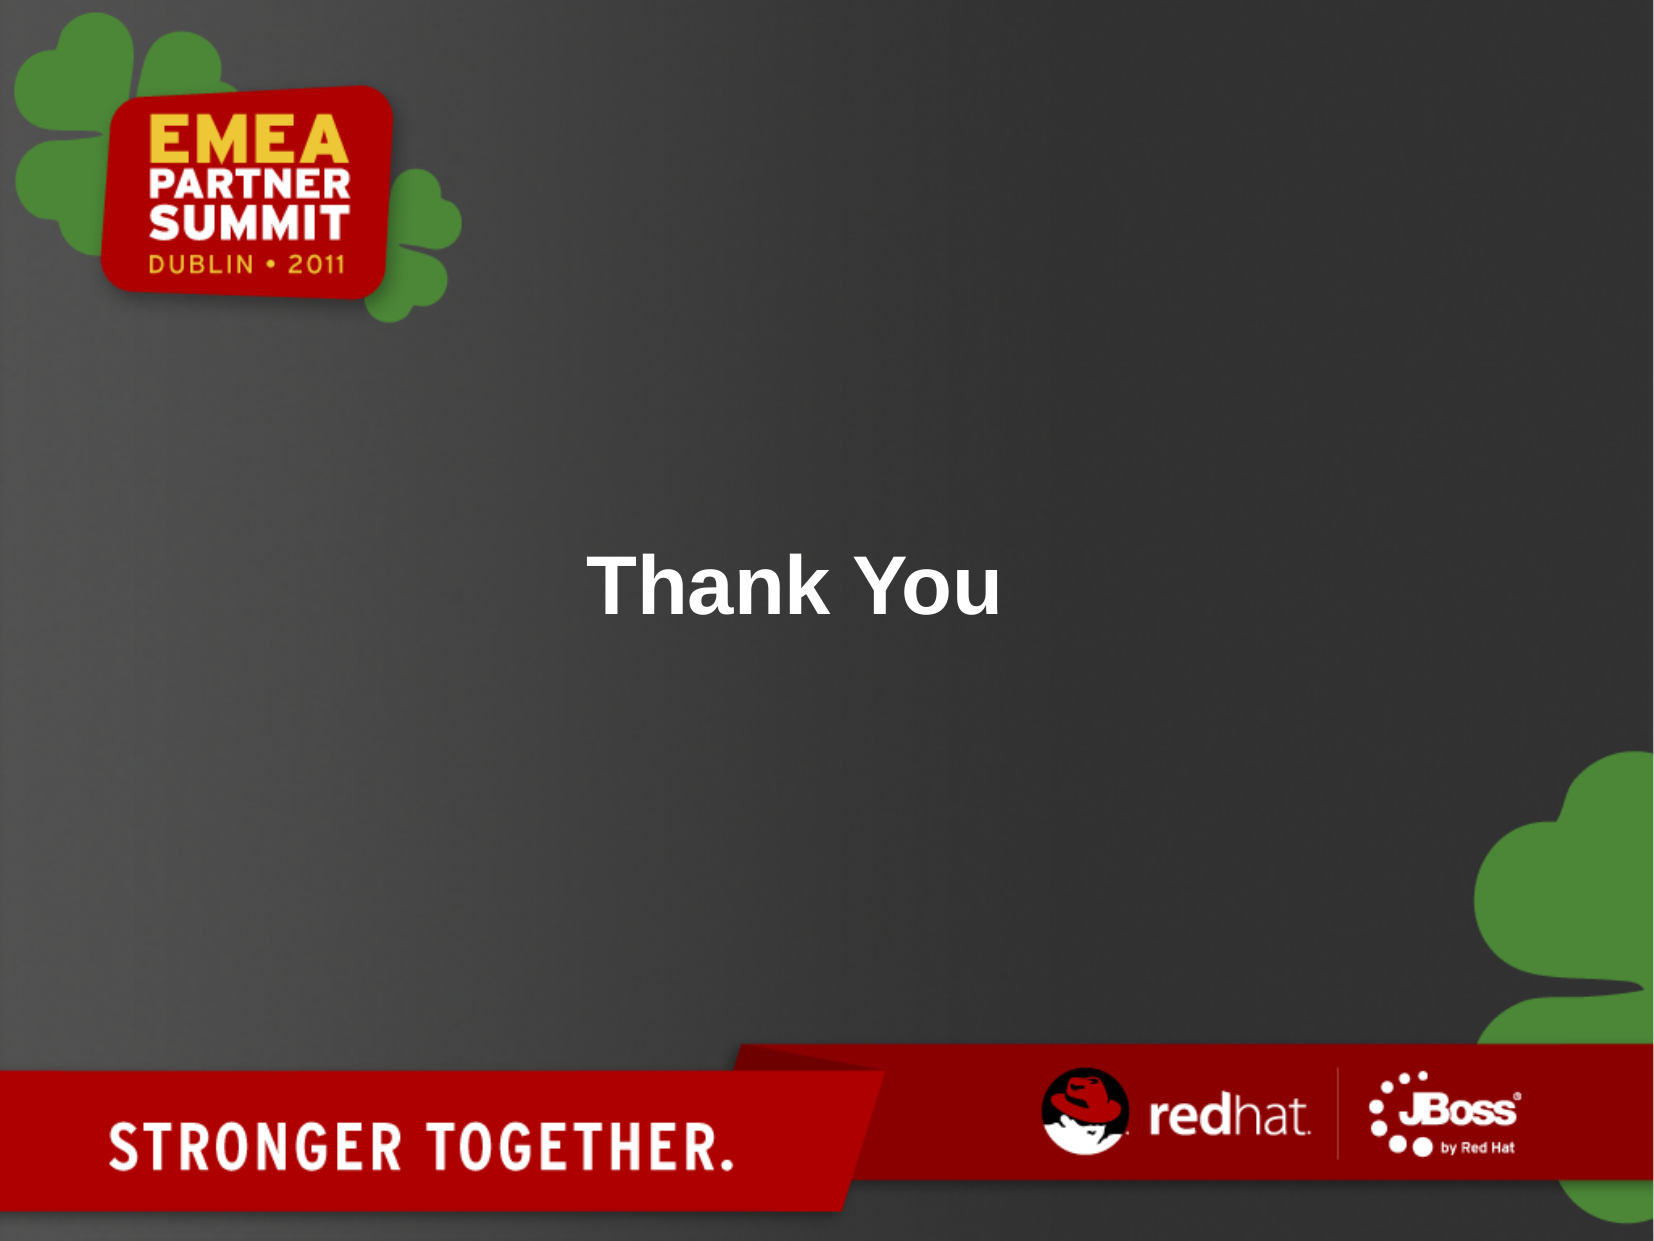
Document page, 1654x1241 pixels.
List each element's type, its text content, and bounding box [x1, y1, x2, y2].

picture [0, 0, 1654, 1241]
text_box Thank You [571, 531, 1152, 752]
